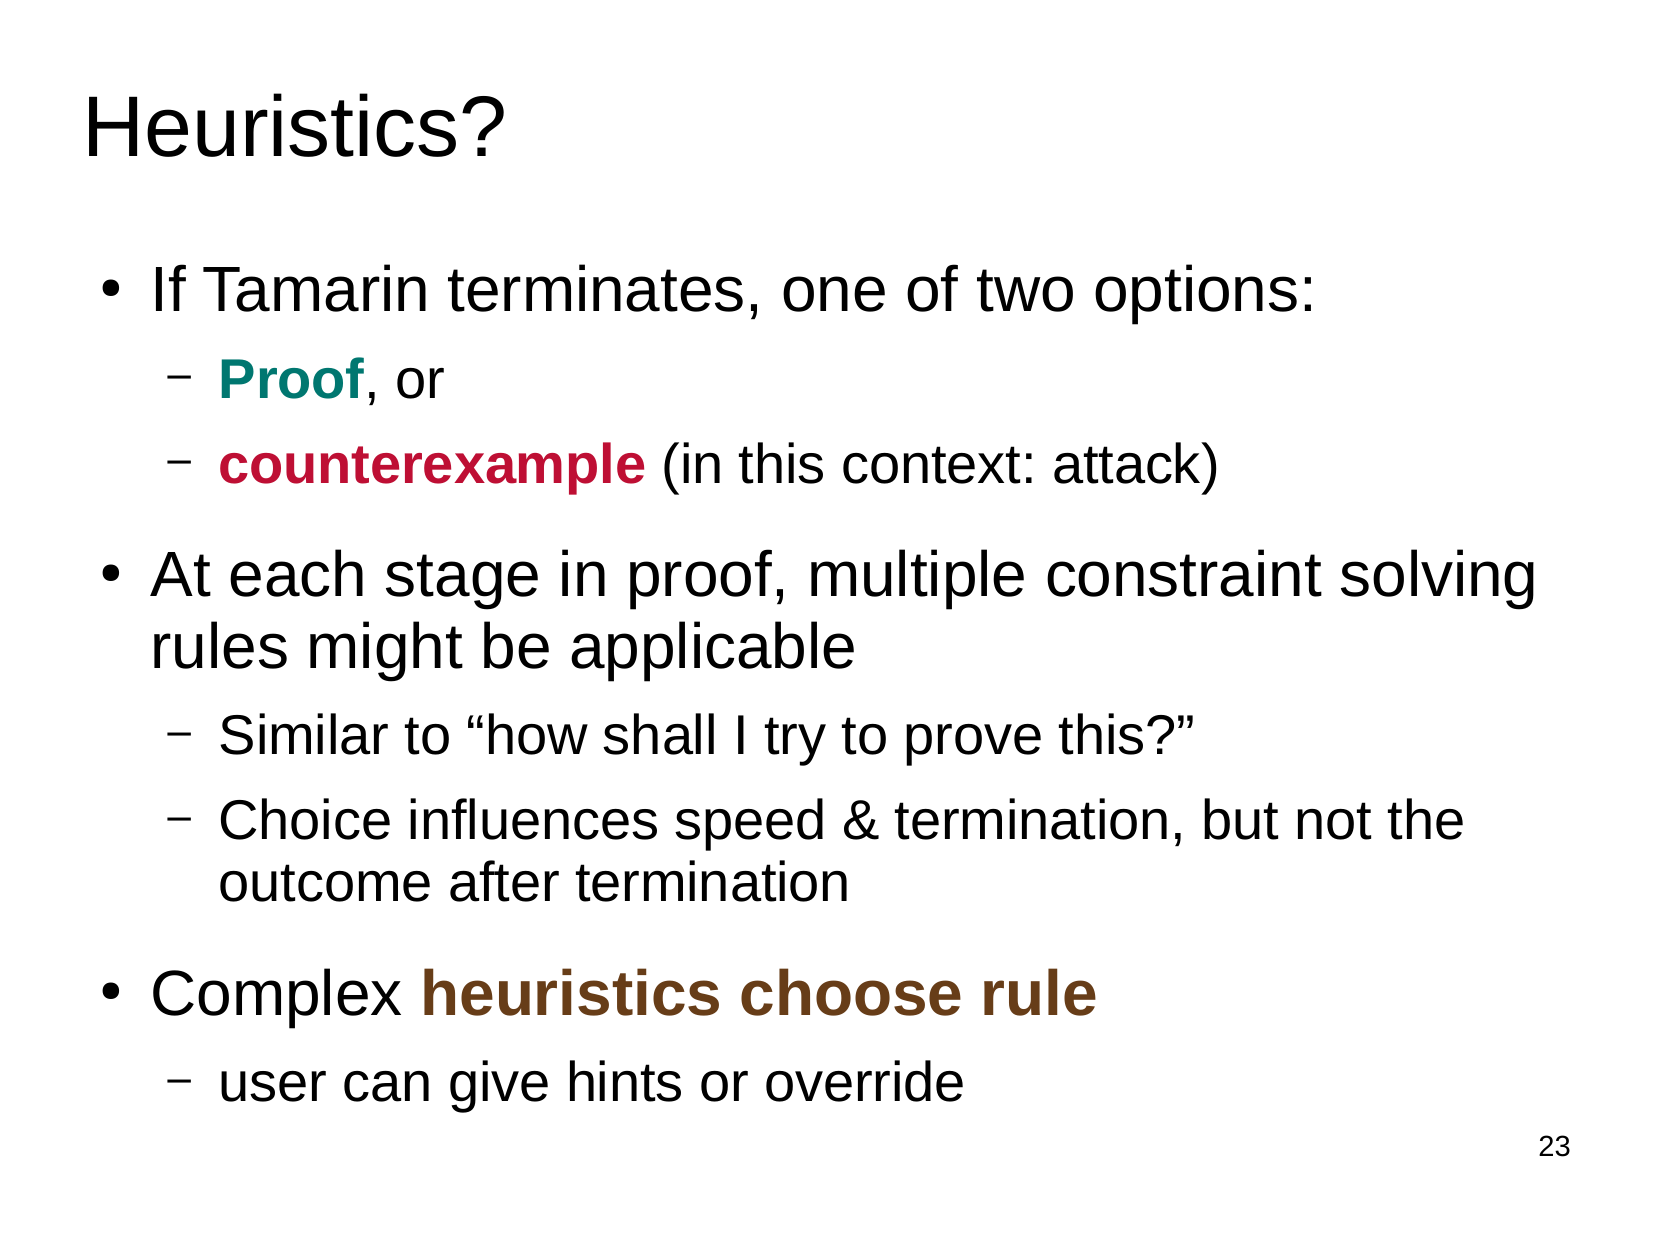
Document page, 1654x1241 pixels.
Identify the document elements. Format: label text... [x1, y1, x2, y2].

list If Tamarin terminates, one of two options: Proof, or counterexample (in this context: attack) At each stage in proof, multiple constraint solving rules might be applicable Similar to “how shall I try to prove this?” Choice influences speed & termination, but not the outcome after termination Complex heuristics choose rule user can give hints or override [82, 253, 1571, 1118]
title Heuristics? [82, 49, 1571, 204]
